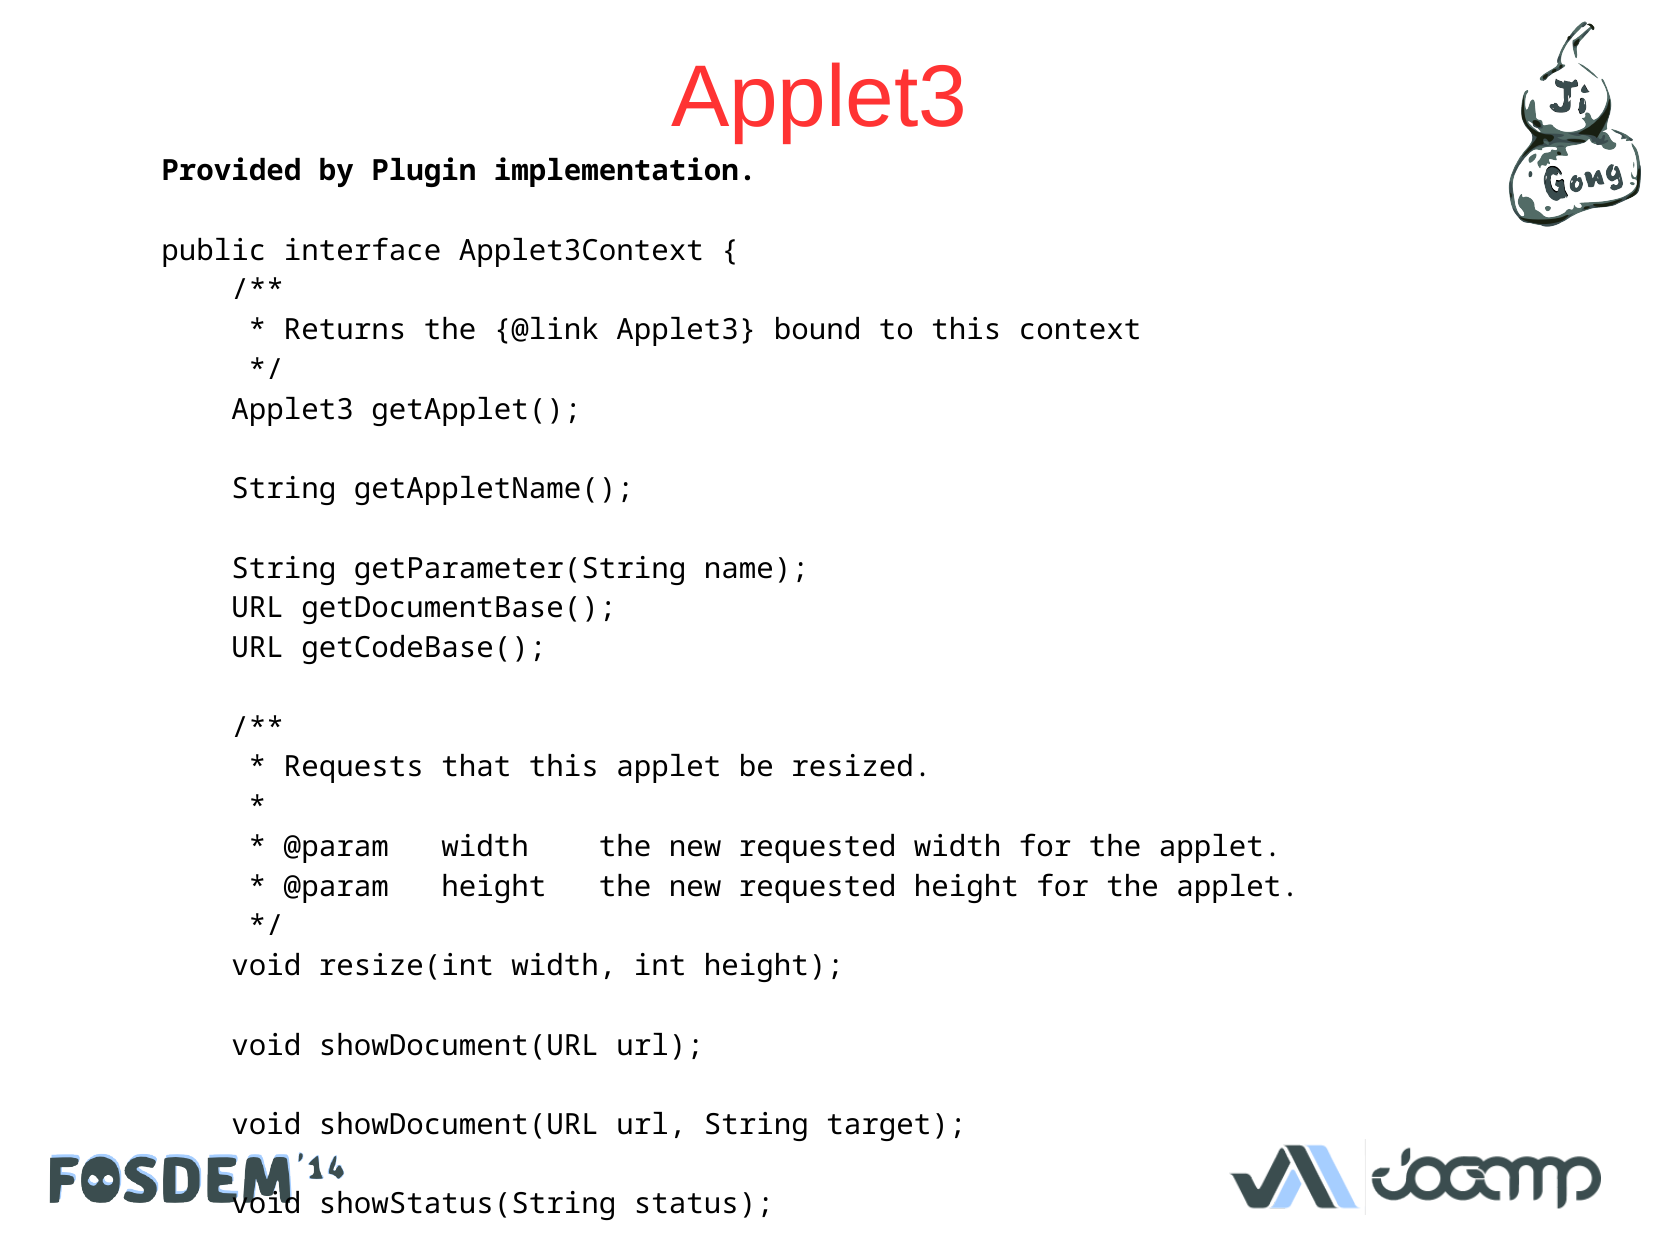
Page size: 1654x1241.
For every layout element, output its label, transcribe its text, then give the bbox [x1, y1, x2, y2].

title Applet3 [66, 26, 1573, 166]
picture [1542, 1139, 1601, 1215]
text_box Provided by Plugin implementation. public interface Applet3Context { /** * Returns the {@link Applet3} bound to this context */ Applet3 getApplet(); String getAppletName(); String getParameter(String name); URL getDocumentBase(); URL getCodeBase(); /** * Requests that this applet be resized. * * @param width the new requested width for the applet. * @param height the new requested height for the applet. */ void resize(int width, int height); void showDocument(URL url); void showDocument(URL url, String target); void showStatus(String status); …. [146, 142, 1542, 1219]
picture [1425, 19, 1654, 228]
picture [0, 914, 400, 1241]
